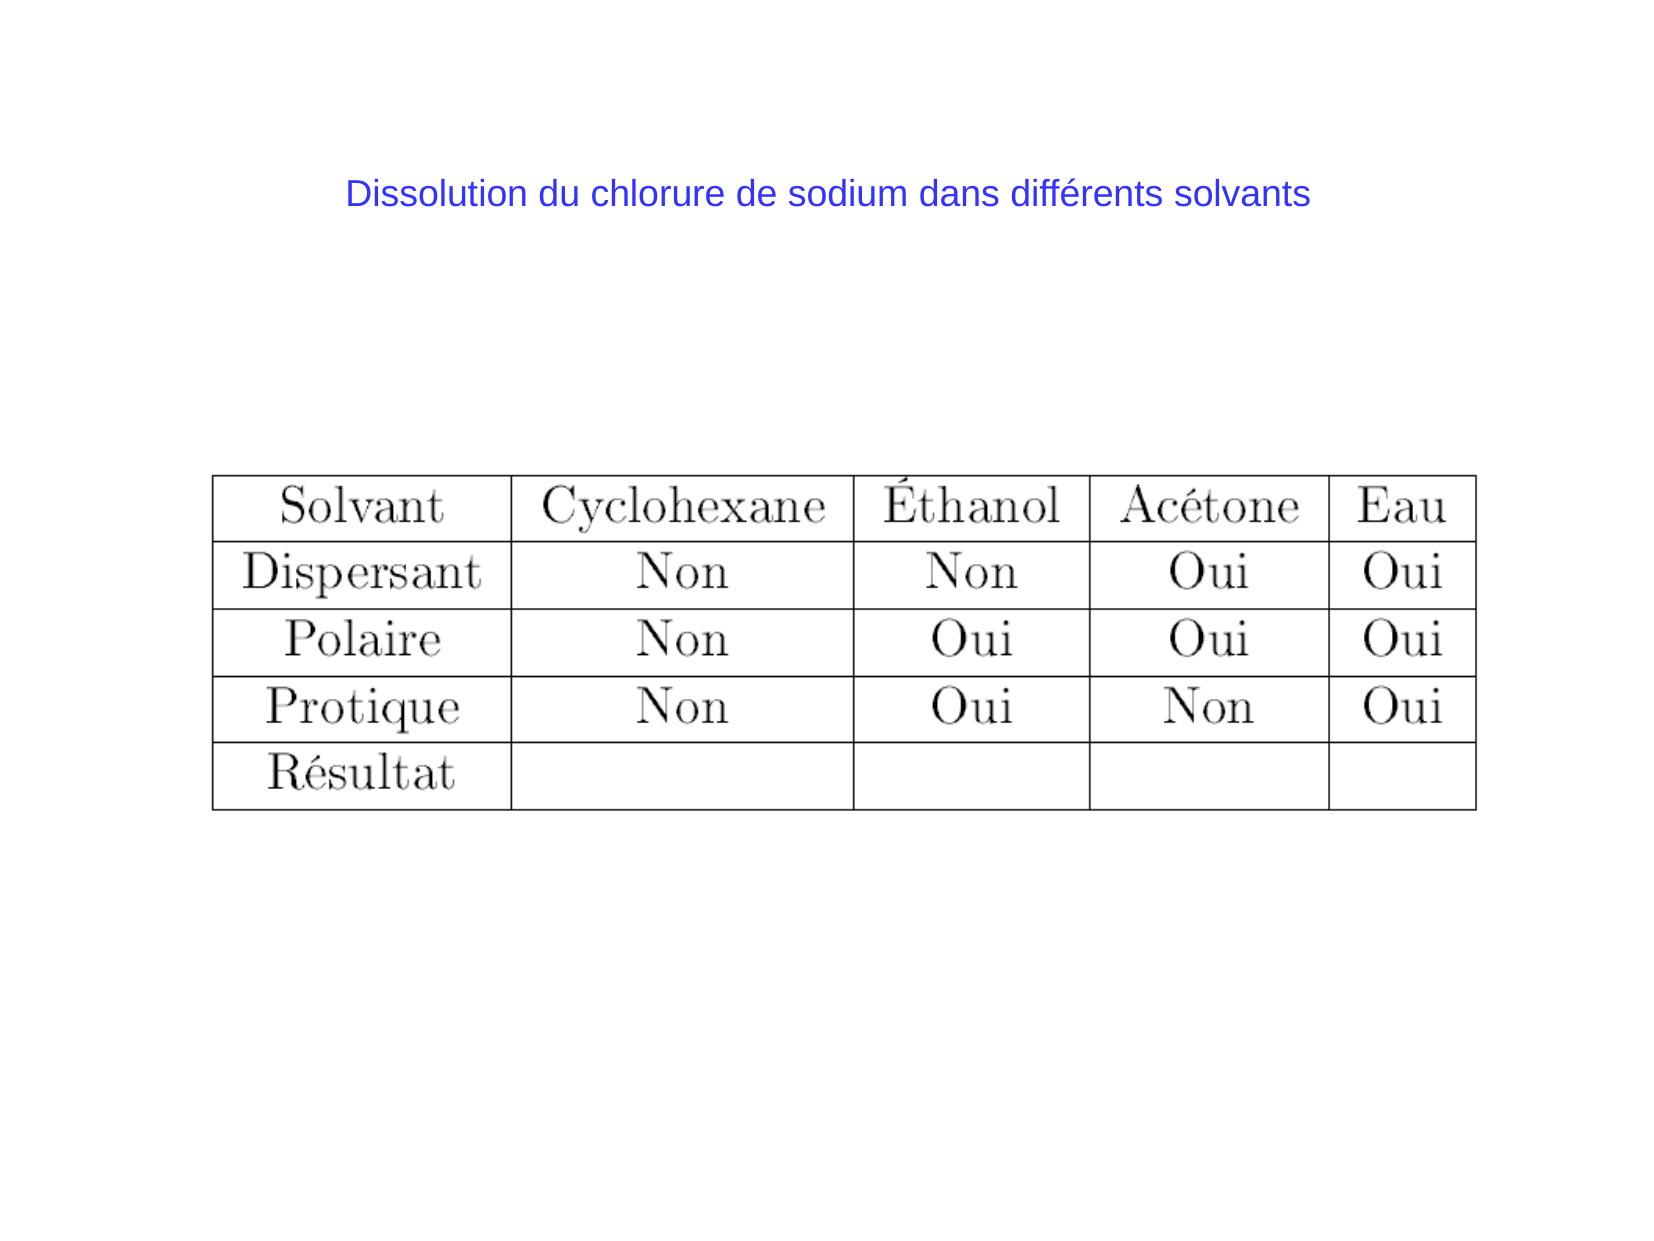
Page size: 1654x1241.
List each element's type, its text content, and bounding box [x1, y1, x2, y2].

picture [170, 436, 1524, 858]
text_box Dissolution du chlorure de sodium dans différents solvants [330, 165, 1359, 225]
